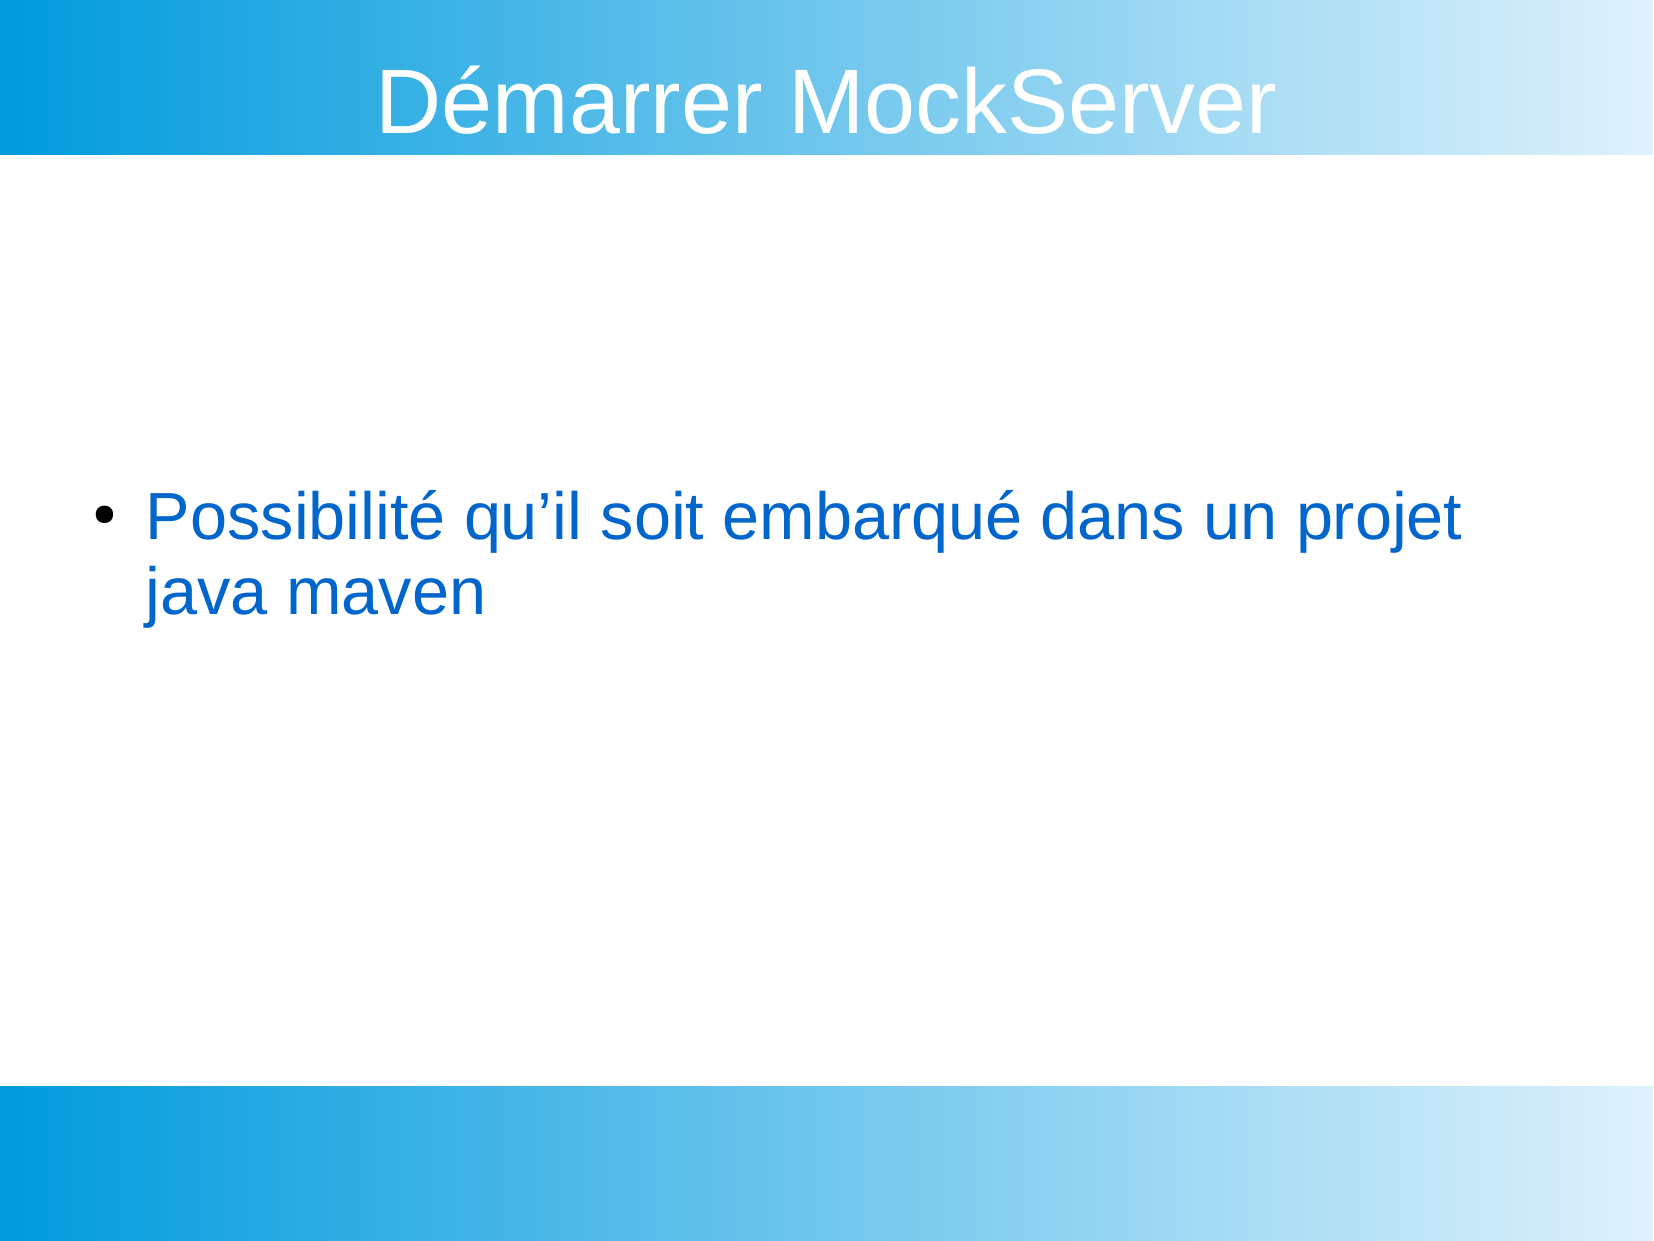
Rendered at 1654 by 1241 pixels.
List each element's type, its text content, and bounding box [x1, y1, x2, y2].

title Démarrer MockServer [82, 49, 1571, 155]
list Possibilité qu’il soit embarqué dans un projet java maven [75, 270, 1564, 991]
